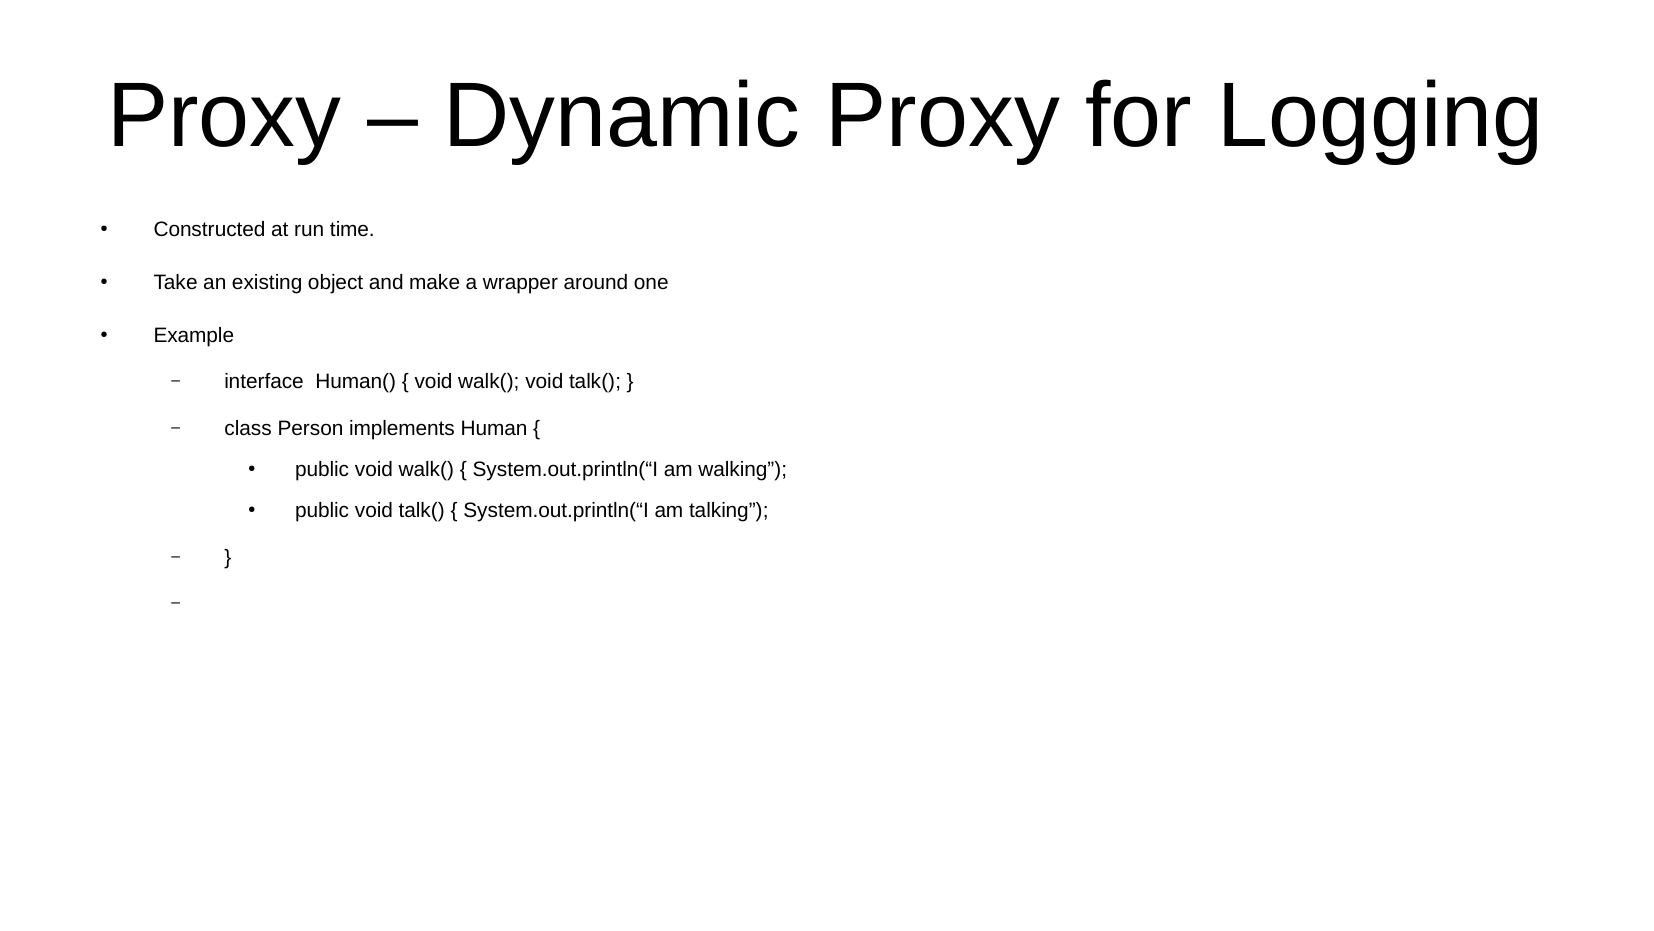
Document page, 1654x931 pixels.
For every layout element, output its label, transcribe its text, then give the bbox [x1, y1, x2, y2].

list Constructed at run time. Take an existing object and make a wrapper around one Example interface Human() { void walk(); void talk(); } class Person implements Human { public void walk() { System.out.println(“I am walking”); public void talk() { System.out.println(“I am talking”); } [82, 217, 1621, 901]
title Proxy – Dynamic Proxy for Logging [82, 37, 1571, 193]
